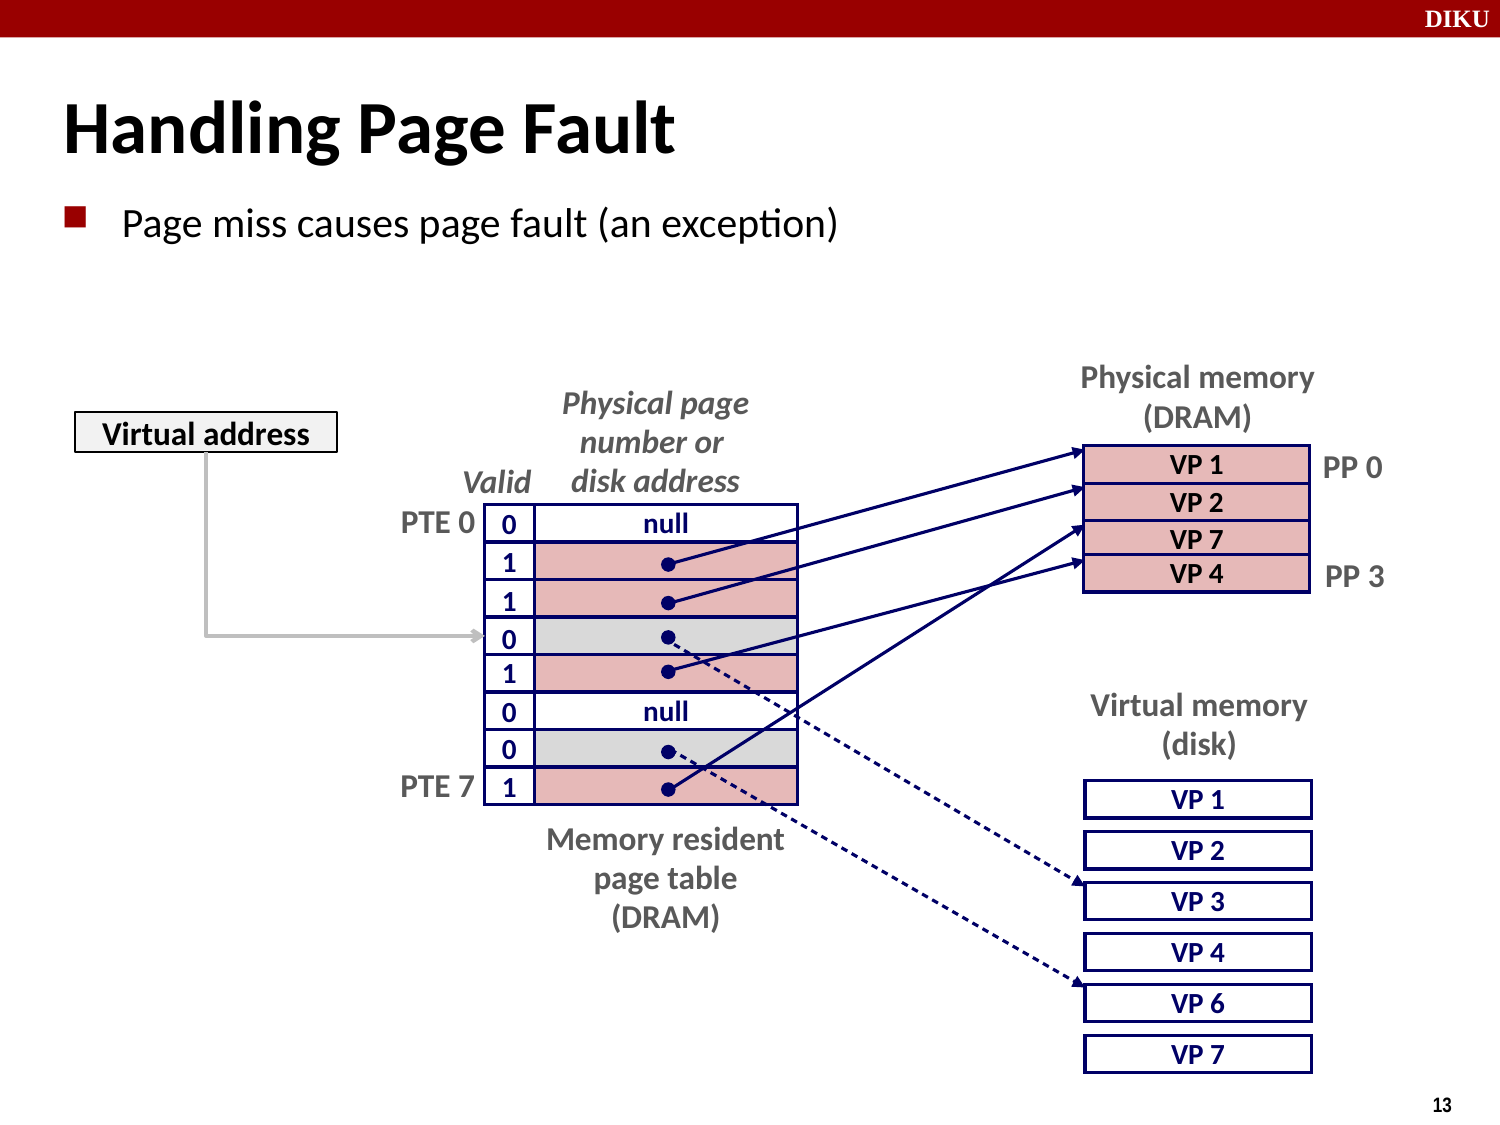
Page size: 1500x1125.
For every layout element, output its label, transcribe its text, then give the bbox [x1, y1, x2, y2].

text_box 0 [487, 687, 532, 724]
text_box VP 7 [1084, 1035, 1312, 1073]
text_box VP 1 [1084, 780, 1312, 819]
text_box Virtual memory (disk) [1075, 677, 1323, 772]
text_box [536, 542, 798, 693]
text_box 0 [505, 633, 512, 646]
text_box 1 [487, 576, 532, 627]
text_box PTE 0 [385, 493, 491, 549]
text_box 0 [487, 627, 532, 648]
text_box VP 1 [1083, 445, 1310, 484]
text_box VP 2 [1083, 484, 1310, 521]
text_box Valid [447, 454, 560, 510]
text_box 0 [487, 724, 532, 775]
text_box VP 4 [1084, 933, 1312, 971]
text_box VP 3 [1084, 882, 1312, 920]
text_box Handling Page Fault [48, 59, 1408, 188]
text_box null [759, 531, 798, 542]
text_box PP 0 [1307, 439, 1398, 495]
text_box null [536, 693, 798, 730]
text_box Memory resident page table (DRAM) [531, 811, 801, 945]
text_box 1 [487, 648, 532, 687]
text_box 0 [491, 499, 532, 537]
text_box 1 [487, 537, 532, 576]
text_box Physical memory (DRAM) [1065, 350, 1330, 445]
text_box PP 3 [1310, 548, 1400, 604]
text_box VP 6 [1084, 984, 1312, 1022]
text_box Page miss causes page fault (an exception) [50, 188, 1414, 313]
text_box Physical page number or disk address [547, 374, 765, 509]
text_box Virtual address [74, 412, 338, 453]
text_box [536, 730, 798, 805]
text_box null [536, 504, 798, 542]
text_box VP 7 [1083, 521, 1310, 554]
text_box null [768, 713, 798, 730]
text_box PTE 7 [385, 758, 490, 814]
text_box 1 [490, 775, 532, 814]
text_box VP 4 [1083, 554, 1310, 593]
text_box VP 2 [1084, 831, 1312, 869]
